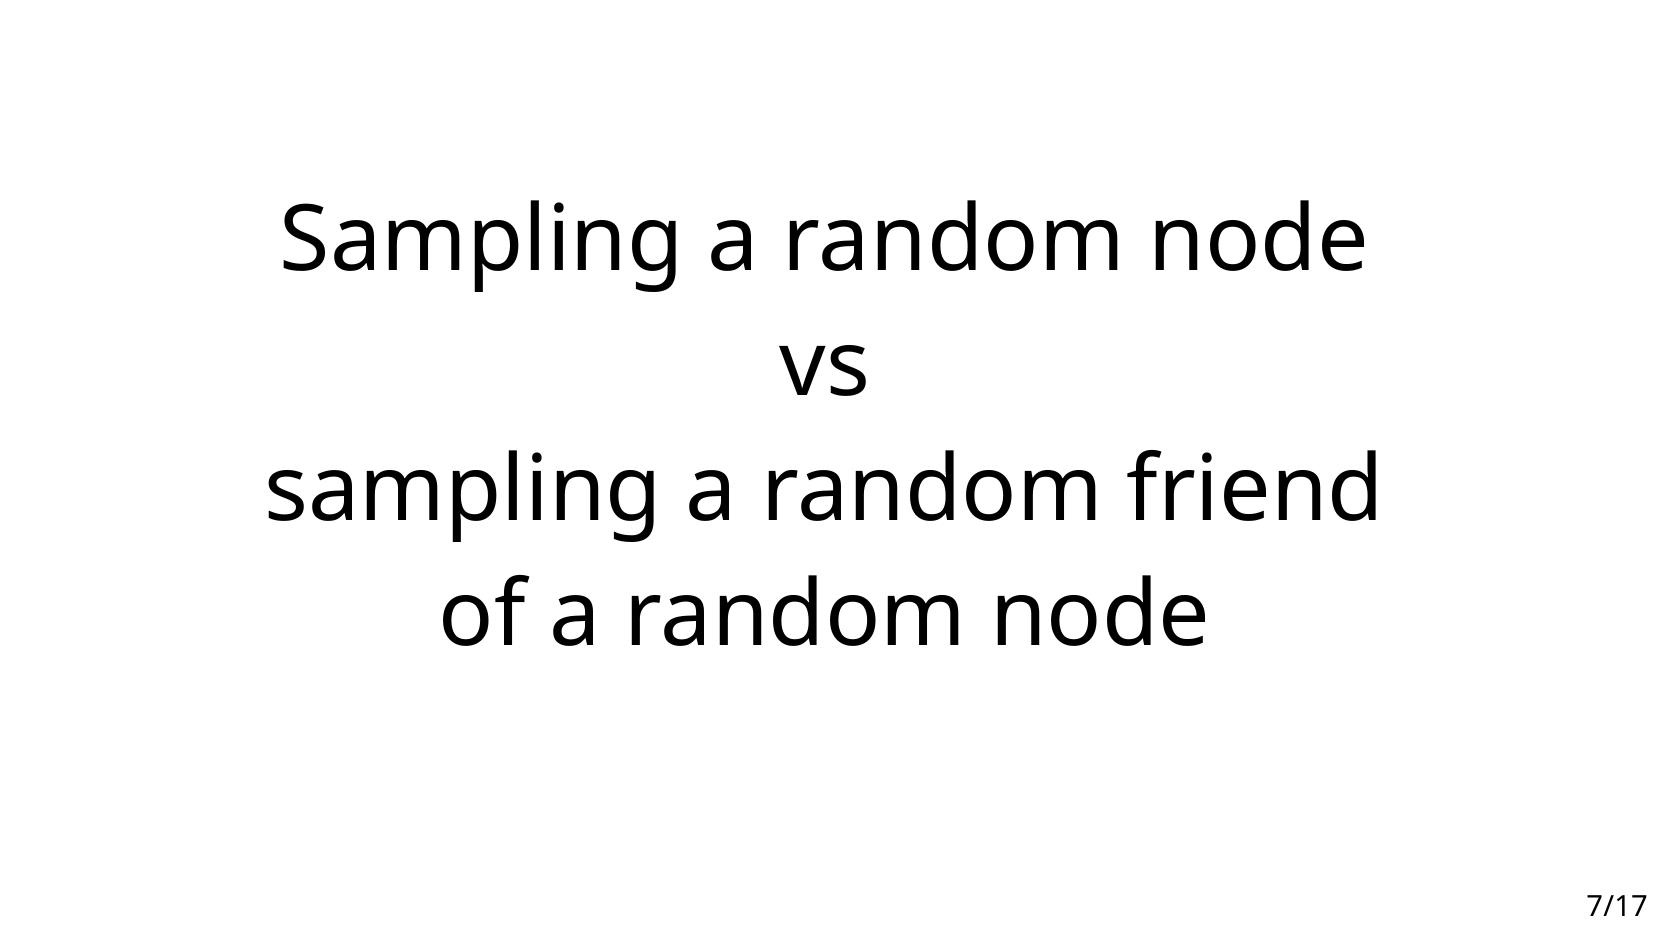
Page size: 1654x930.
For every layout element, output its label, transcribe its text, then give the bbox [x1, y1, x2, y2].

title Sampling a random node vs sampling a random friend of a random node [15, 164, 1636, 681]
